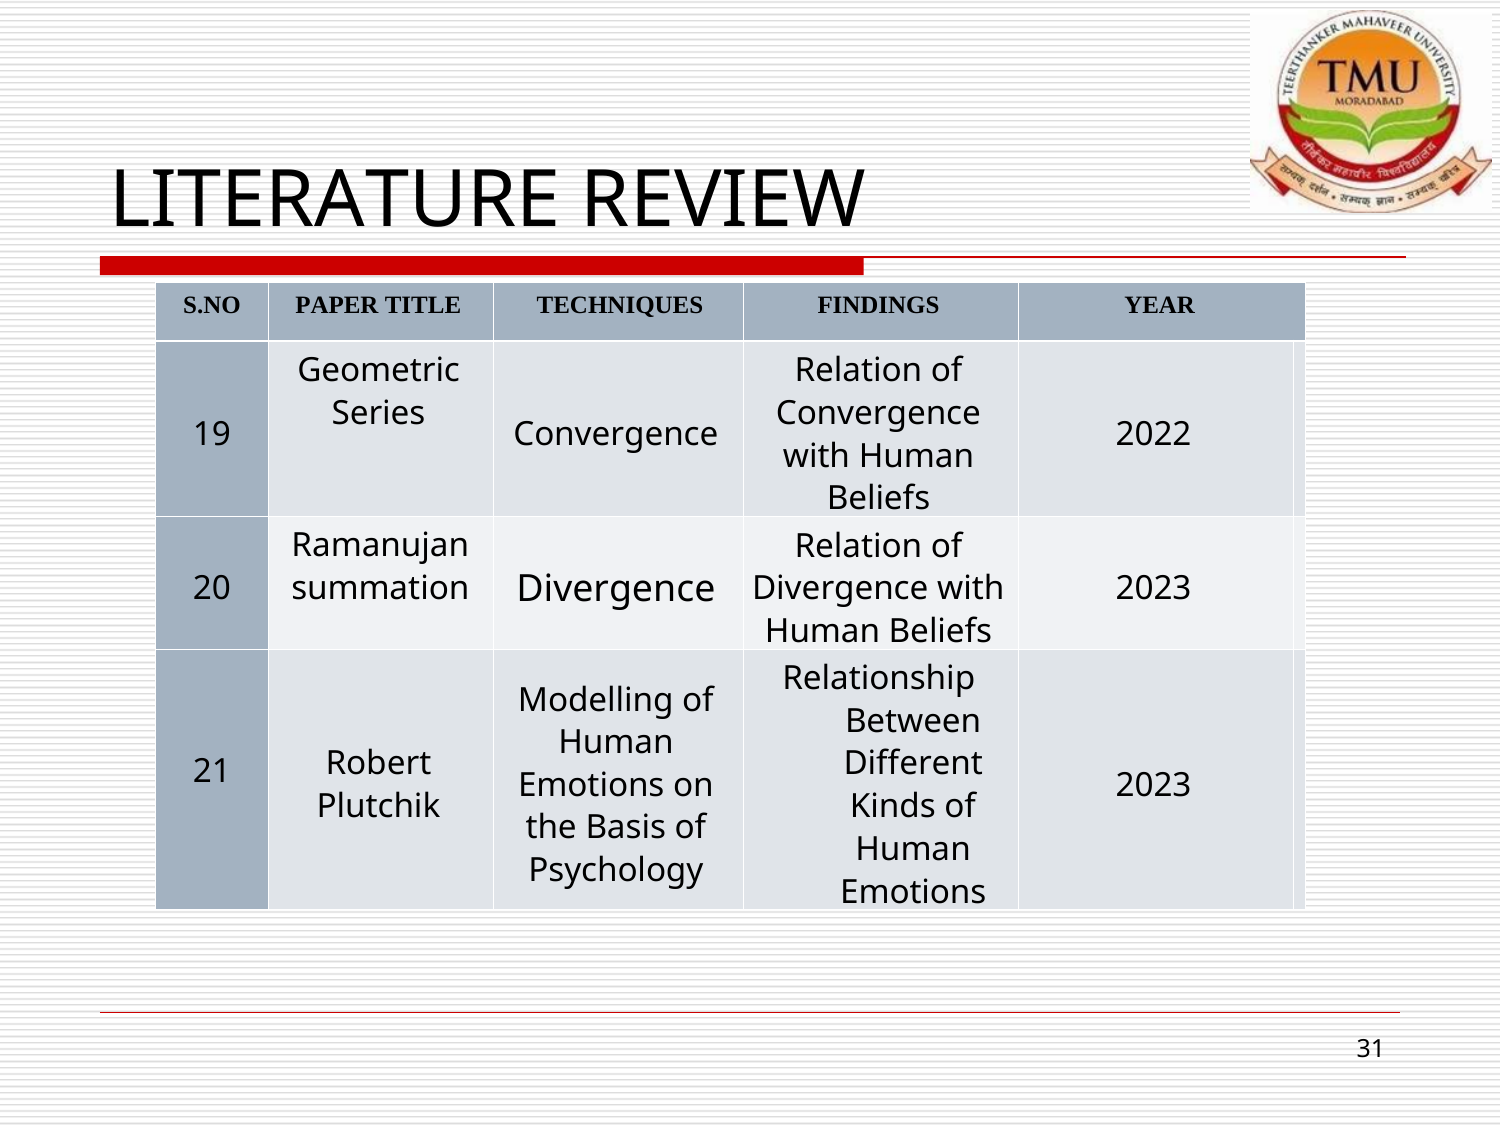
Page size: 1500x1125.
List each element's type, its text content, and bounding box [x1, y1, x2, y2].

table_cell Modelling of Human Emotions on the Basis of Psychology [494, 650, 743, 909]
table_cell [1294, 517, 1305, 649]
table_cell Robert Plutchik [269, 650, 493, 909]
table_cell Relation of Convergence with Human Beliefs [744, 342, 1018, 516]
table_cell Divergence [494, 517, 743, 649]
table_header TECHNIQUES [494, 283, 743, 340]
table_cell 2022 [1019, 342, 1293, 516]
table_header YEAR [1019, 283, 1305, 340]
table_header S.NO [156, 283, 268, 340]
table_cell Relation of Divergence with Human Beliefs [744, 517, 1018, 649]
table_cell Geometric Series [269, 342, 493, 516]
table_cell 2023 [1019, 650, 1293, 909]
title LITERATURE REVIEW [94, 50, 1407, 250]
picture [0, 0, 1500, 1125]
table_cell [1294, 650, 1305, 909]
text_box <number> [1074, 1024, 1401, 1103]
table_cell [1294, 342, 1305, 516]
table_cell Relationship Between Different Kinds of Human Emotions [744, 650, 1018, 909]
list [99, 388, 1413, 953]
table_cell 21 [156, 650, 268, 909]
table_header FINDINGS [744, 283, 1018, 340]
table_cell 2023 [1019, 517, 1293, 649]
table_cell 19 [156, 342, 268, 516]
table_header PAPER TITLE [269, 283, 493, 340]
table_cell Ramanujan summation [269, 517, 493, 649]
table_cell Convergence [494, 342, 743, 516]
table_cell 20 [156, 517, 268, 649]
